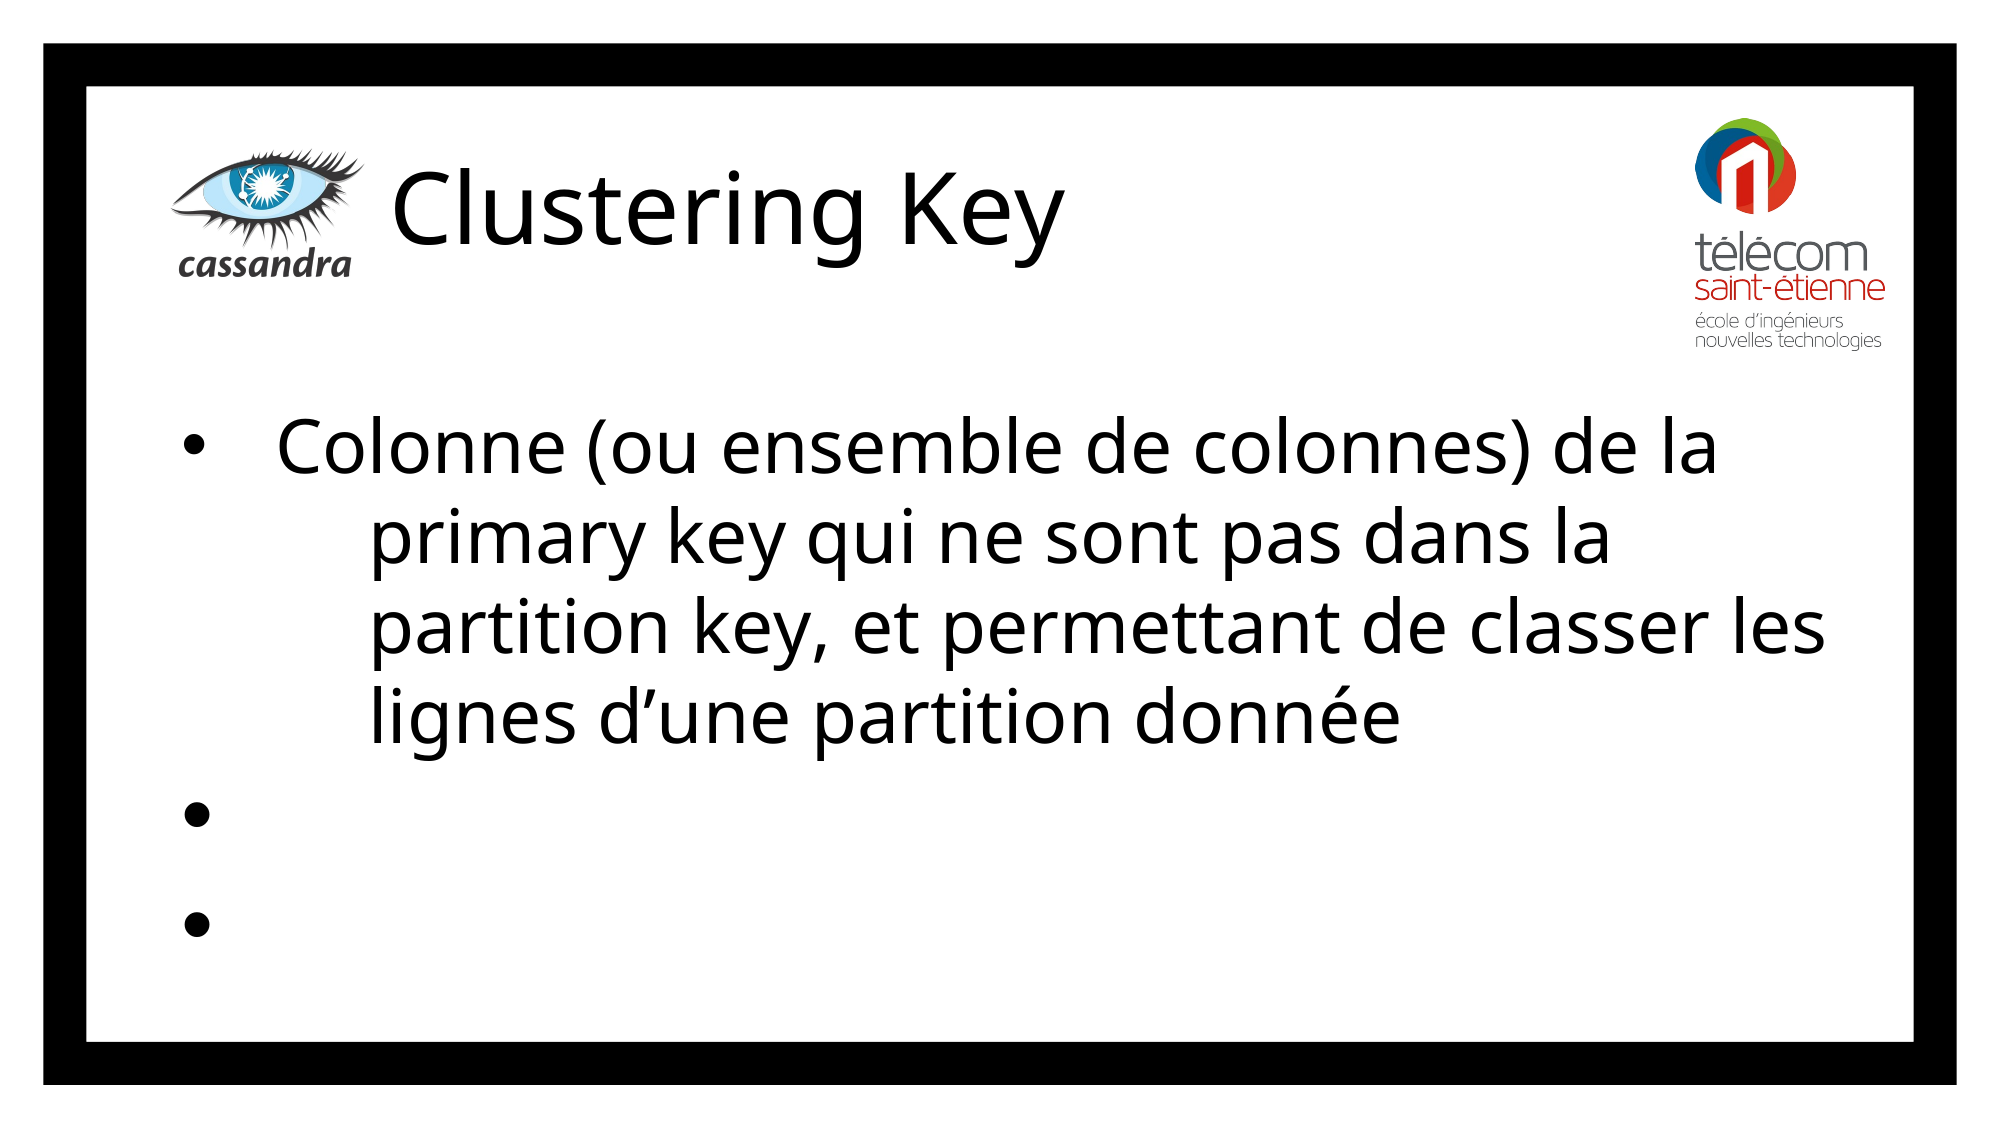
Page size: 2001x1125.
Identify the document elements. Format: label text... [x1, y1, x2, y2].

title Clustering Key [369, 138, 1849, 304]
picture [1715, 134, 1730, 138]
picture [166, 144, 368, 280]
picture [1695, 118, 1885, 351]
text_box Colonne (ou ensemble de colonnes) de la primary key qui ne sont pas dans la partition key, et permettant de classer les lignes d’une partition donnée [166, 391, 1849, 1038]
